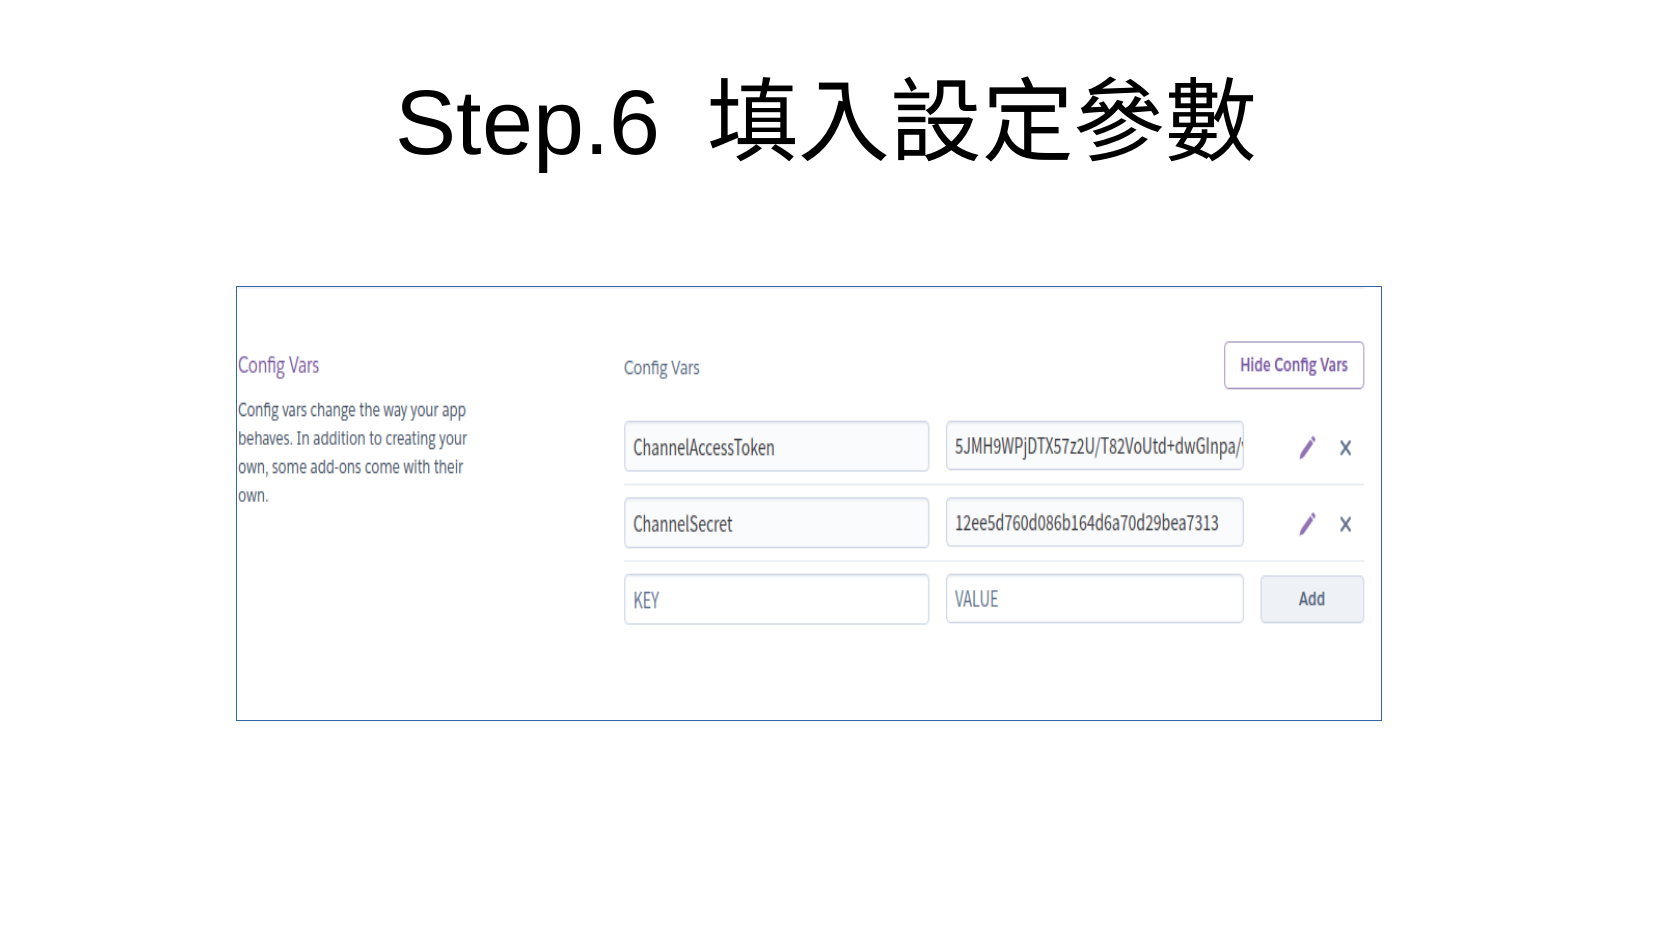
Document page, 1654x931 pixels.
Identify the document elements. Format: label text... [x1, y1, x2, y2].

picture [236, 286, 1382, 721]
title Step.6 填入設定參數 [82, 37, 1571, 193]
